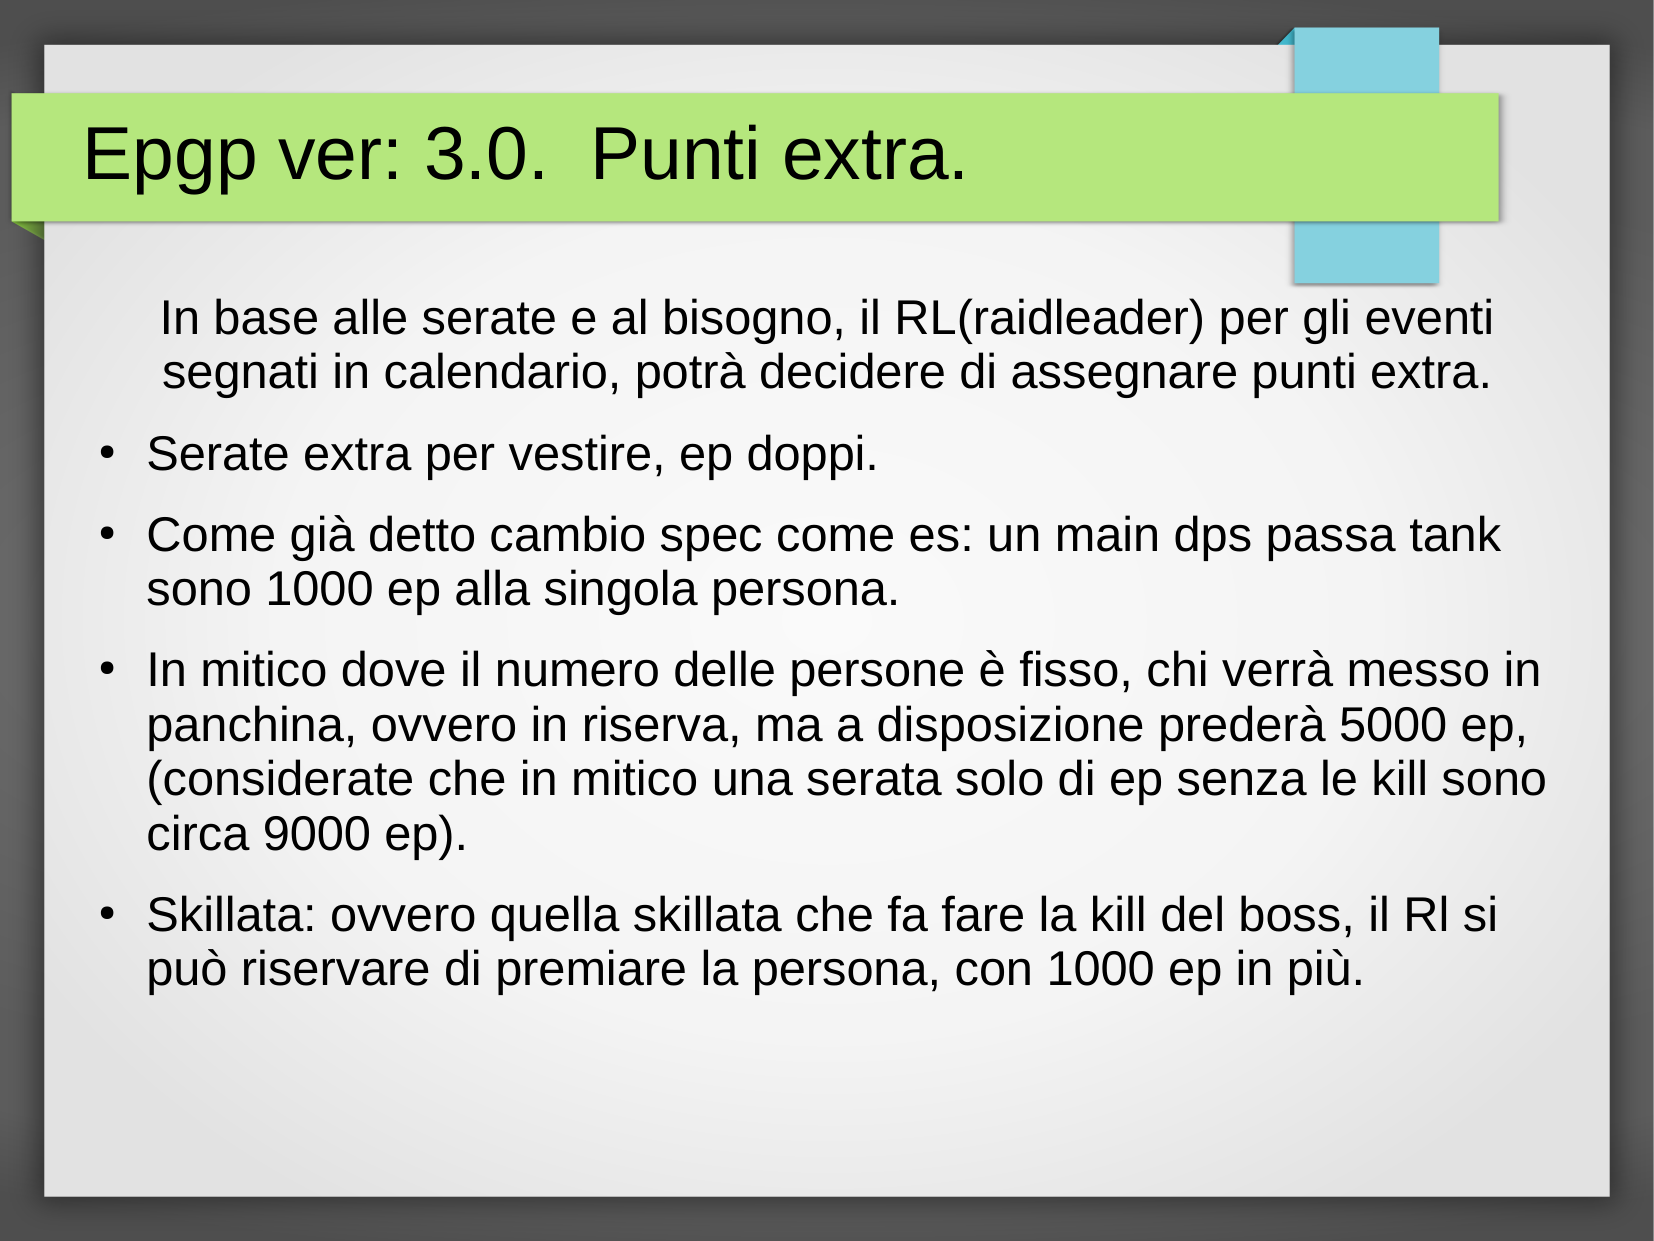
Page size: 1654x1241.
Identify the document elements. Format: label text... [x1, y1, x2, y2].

list In base alle serate e al bisogno, il RL(raidleader) per gli eventi segnati in calendario, potrà decidere di assegnare punti extra. Serate extra per vestire, ep doppi. Come già detto cambio spec come es: un main dps passa tank sono 1000 ep alla singola persona. In mitico dove il numero delle persone è fisso, chi verrà messo in panchina, ovvero in riserva, ma a disposizione prederà 5000 ep, (considerate che in mitico una serata solo di ep senza le kill sono circa 9000 ep). Skillata: ovvero quella skillata che fa fare la kill del boss, il Rl si può riservare di premiare la persona, con 1000 ep in più. [82, 290, 1571, 1010]
title Epgp ver: 3.0. Punti extra. [82, 94, 1264, 213]
picture [0, 0, 1654, 1241]
